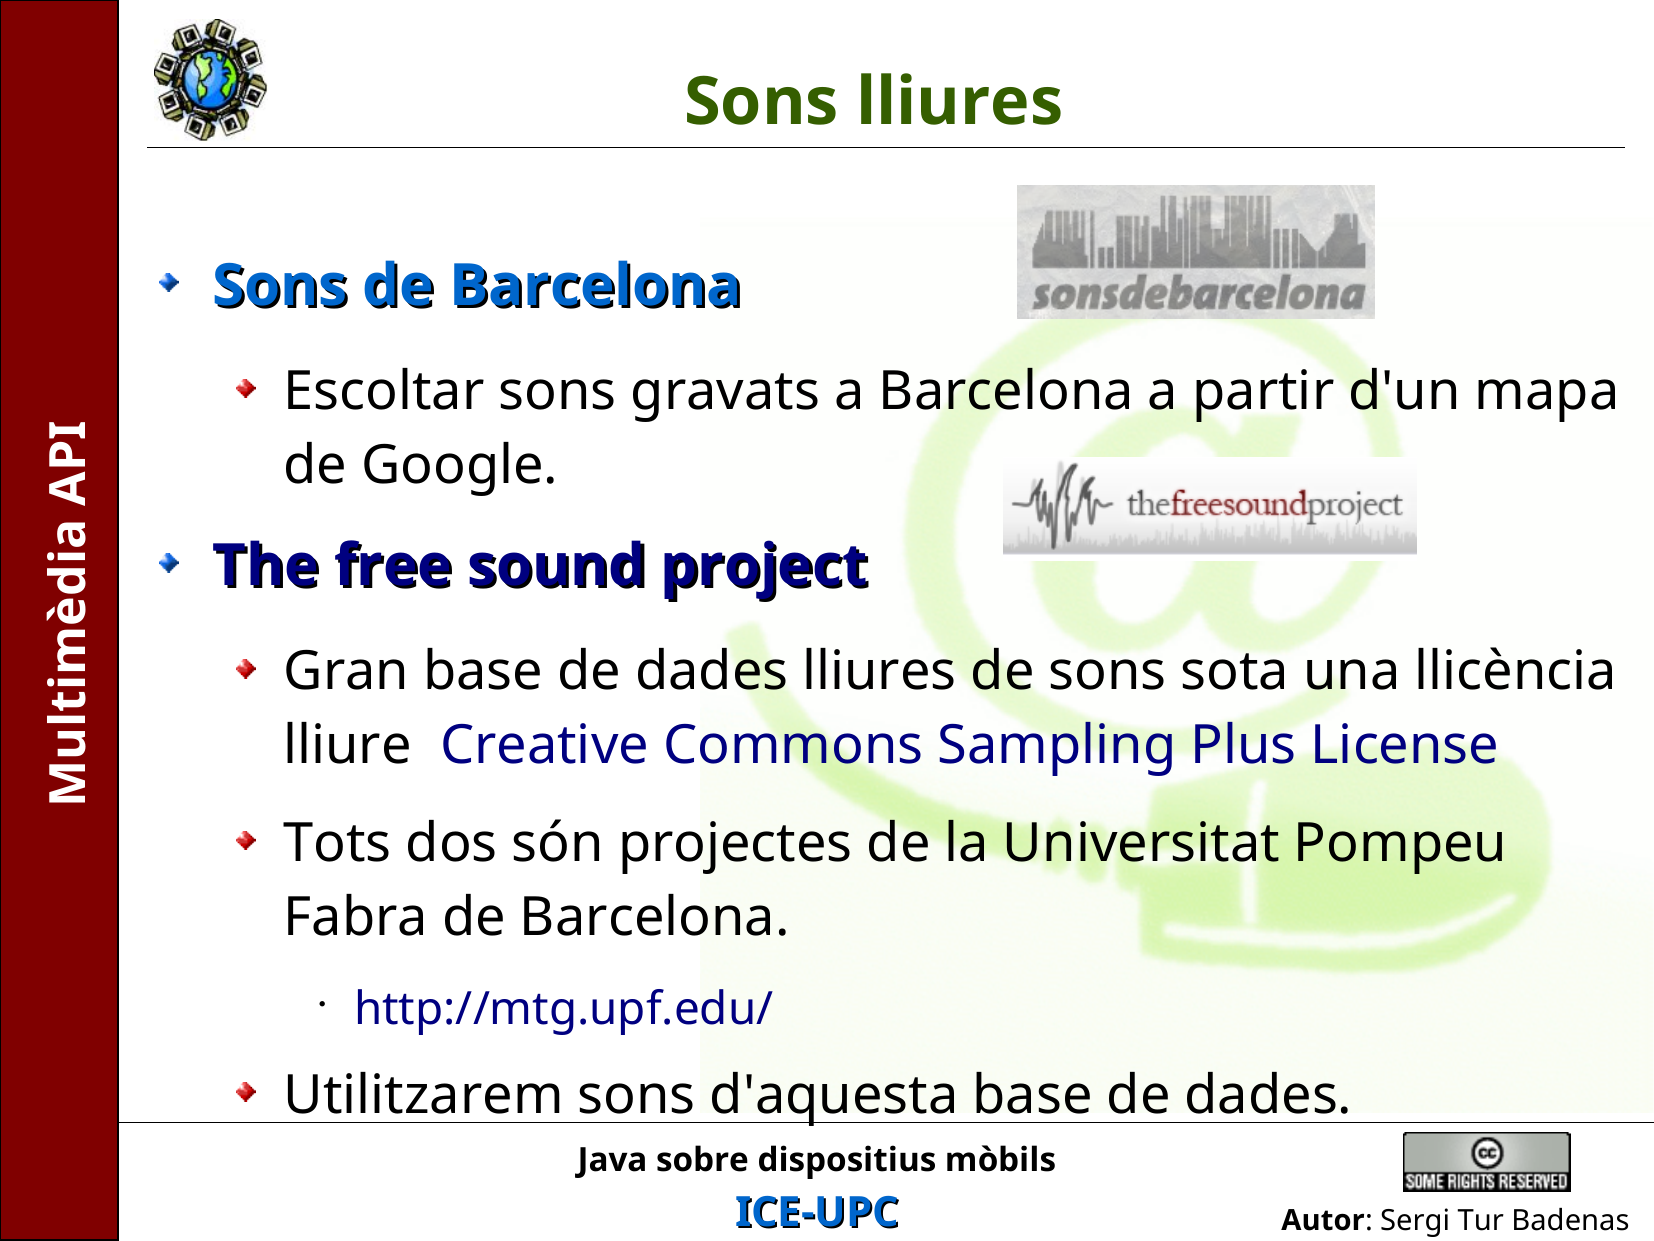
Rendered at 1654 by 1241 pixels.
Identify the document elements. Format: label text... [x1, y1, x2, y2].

picture [1224, 1099, 1238, 1110]
picture [1003, 457, 1417, 561]
picture [700, 1078, 733, 1113]
title Sons lliures [129, 56, 1619, 141]
picture [1070, 1087, 1085, 1096]
list Sons de Barcelona Escoltar sons gravats a Barcelona a partir d'un mapa de Google. The free sound project Gran base de dades lliures de sons sota una llicència lliure Creative Commons Sampling Plus License Tots dos són projectes de la Universitat Pompeu Fabra de Barcelona. http://mtg.upf.edu/ Utilitzarem sons d'aquesta base de dades. [141, 242, 1630, 1078]
picture [1192, 1087, 1208, 1110]
picture [717, 1087, 733, 1110]
picture [1289, 1087, 1304, 1096]
picture [1148, 1087, 1163, 1096]
picture [1403, 1132, 1571, 1192]
picture [935, 1099, 949, 1110]
picture [981, 1078, 1130, 1113]
picture [700, 185, 1654, 1113]
picture [1114, 1087, 1130, 1110]
picture [981, 1087, 997, 1110]
picture [793, 1087, 809, 1110]
picture [1256, 1087, 1272, 1110]
picture [860, 1087, 875, 1096]
picture [738, 1078, 917, 1113]
picture [1012, 1099, 1026, 1110]
picture [154, 19, 268, 56]
picture [1213, 1078, 1272, 1113]
picture [236, 1082, 256, 1102]
picture [1135, 1078, 1208, 1113]
picture [762, 1099, 776, 1110]
picture [918, 1078, 977, 1113]
